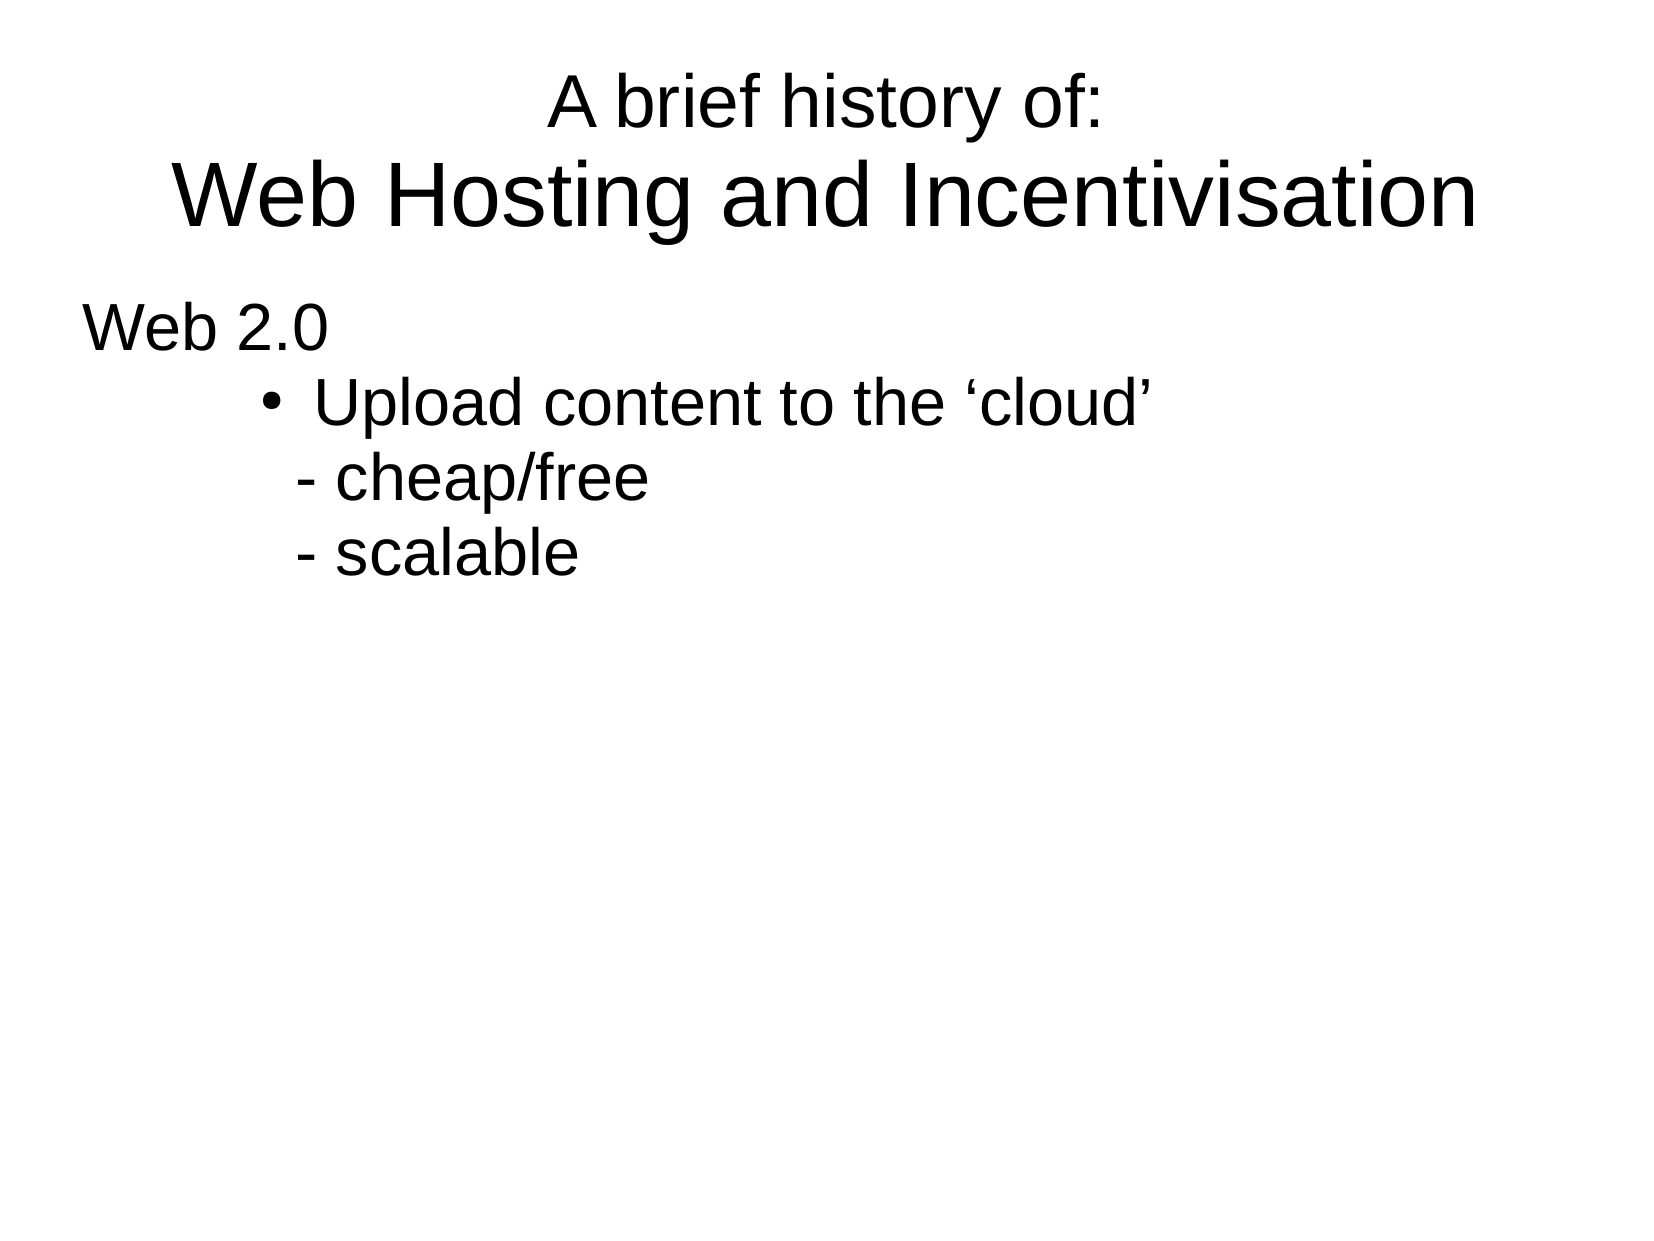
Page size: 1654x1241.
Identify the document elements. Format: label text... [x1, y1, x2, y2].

subtitle Web 2.0 Upload content to the ‘cloud’ - cheap/free - scalable [82, 290, 1571, 1010]
title A brief history of: Web Hosting and Incentivisation [82, 49, 1571, 257]
